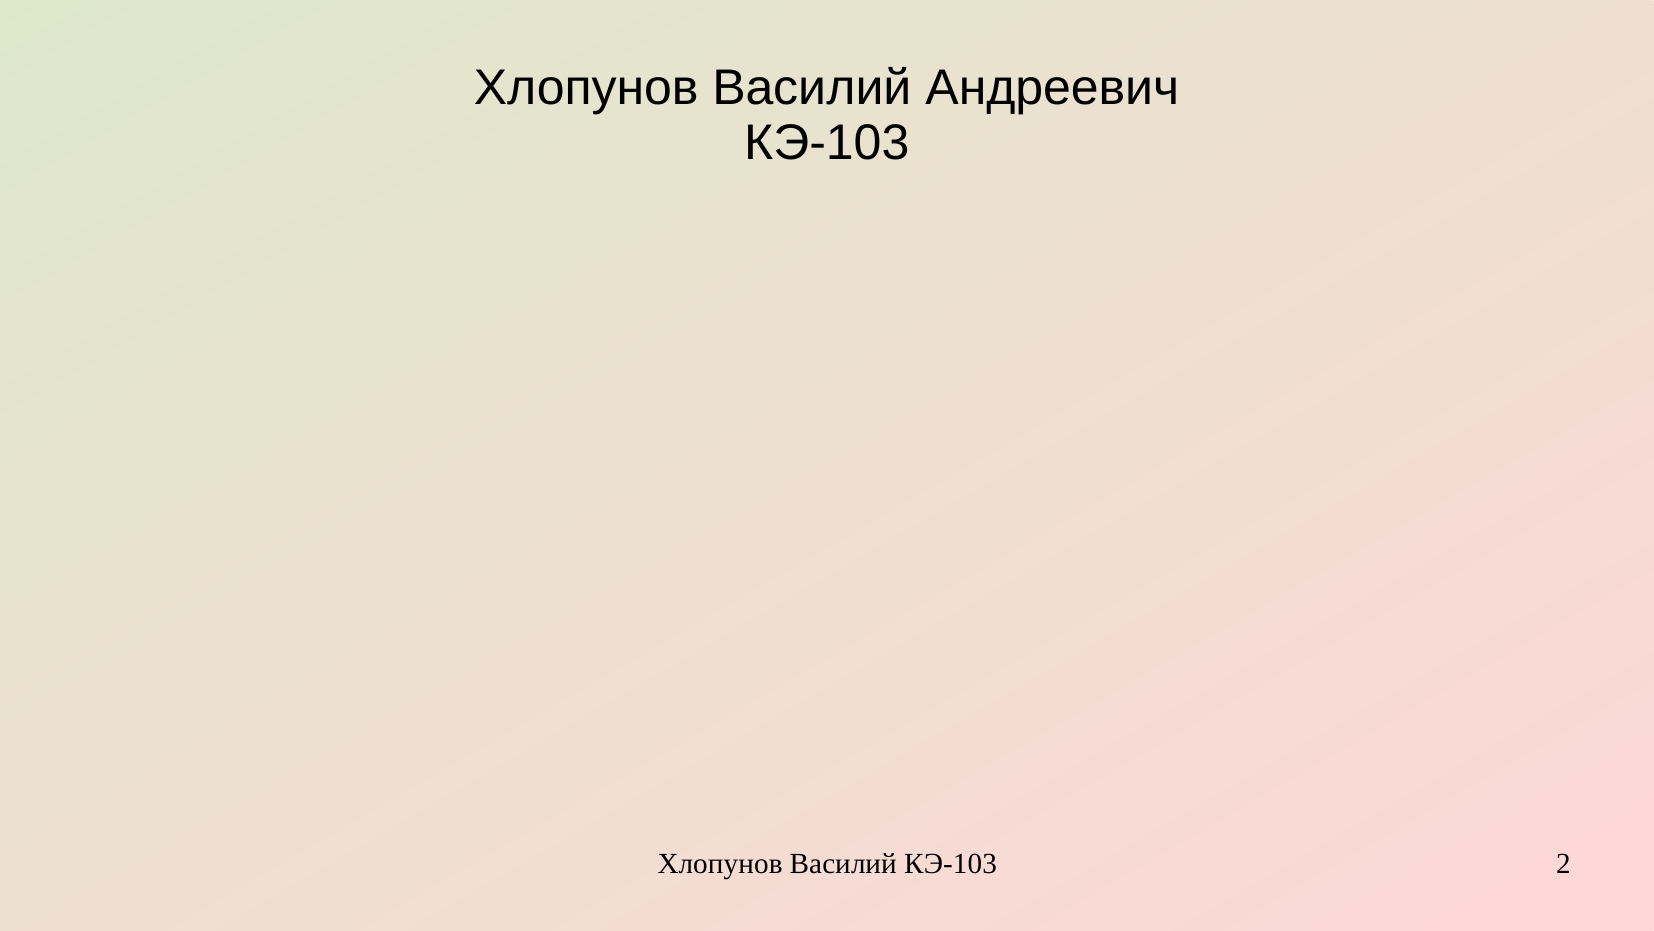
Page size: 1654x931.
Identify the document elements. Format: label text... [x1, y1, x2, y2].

title Хлопунов Василий Андреевич КЭ-103 [82, 37, 1571, 193]
